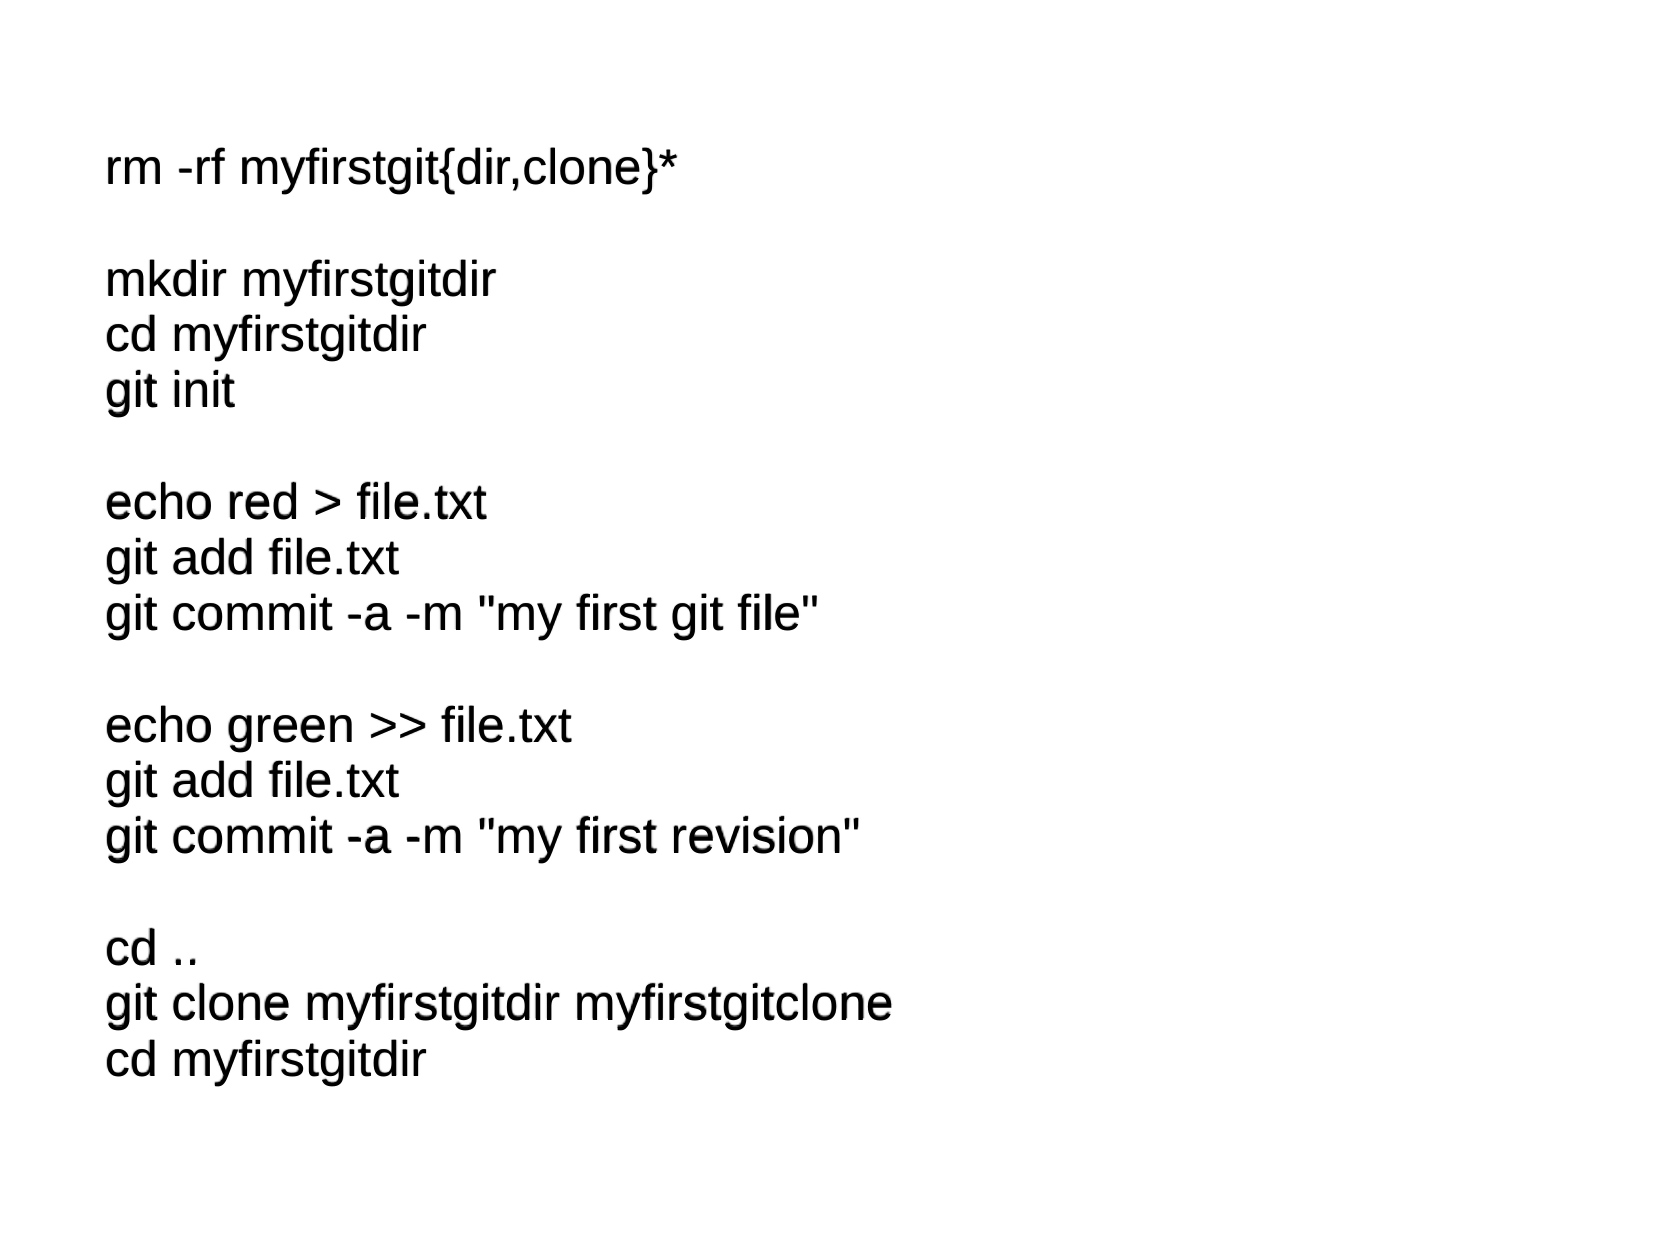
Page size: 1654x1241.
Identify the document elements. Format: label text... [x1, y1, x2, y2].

subtitle rm -rf myfirstgit{dir,clone}* mkdir myfirstgitdir cd myfirstgitdir git init echo red > file.txt git add file.txt git commit -a -m "my first git file" echo green >> file.txt git add file.txt git commit -a -m "my first revision" cd .. git clone myfirstgitdir myfirstgitclone cd myfirstgitdir [105, 17, 1594, 1228]
